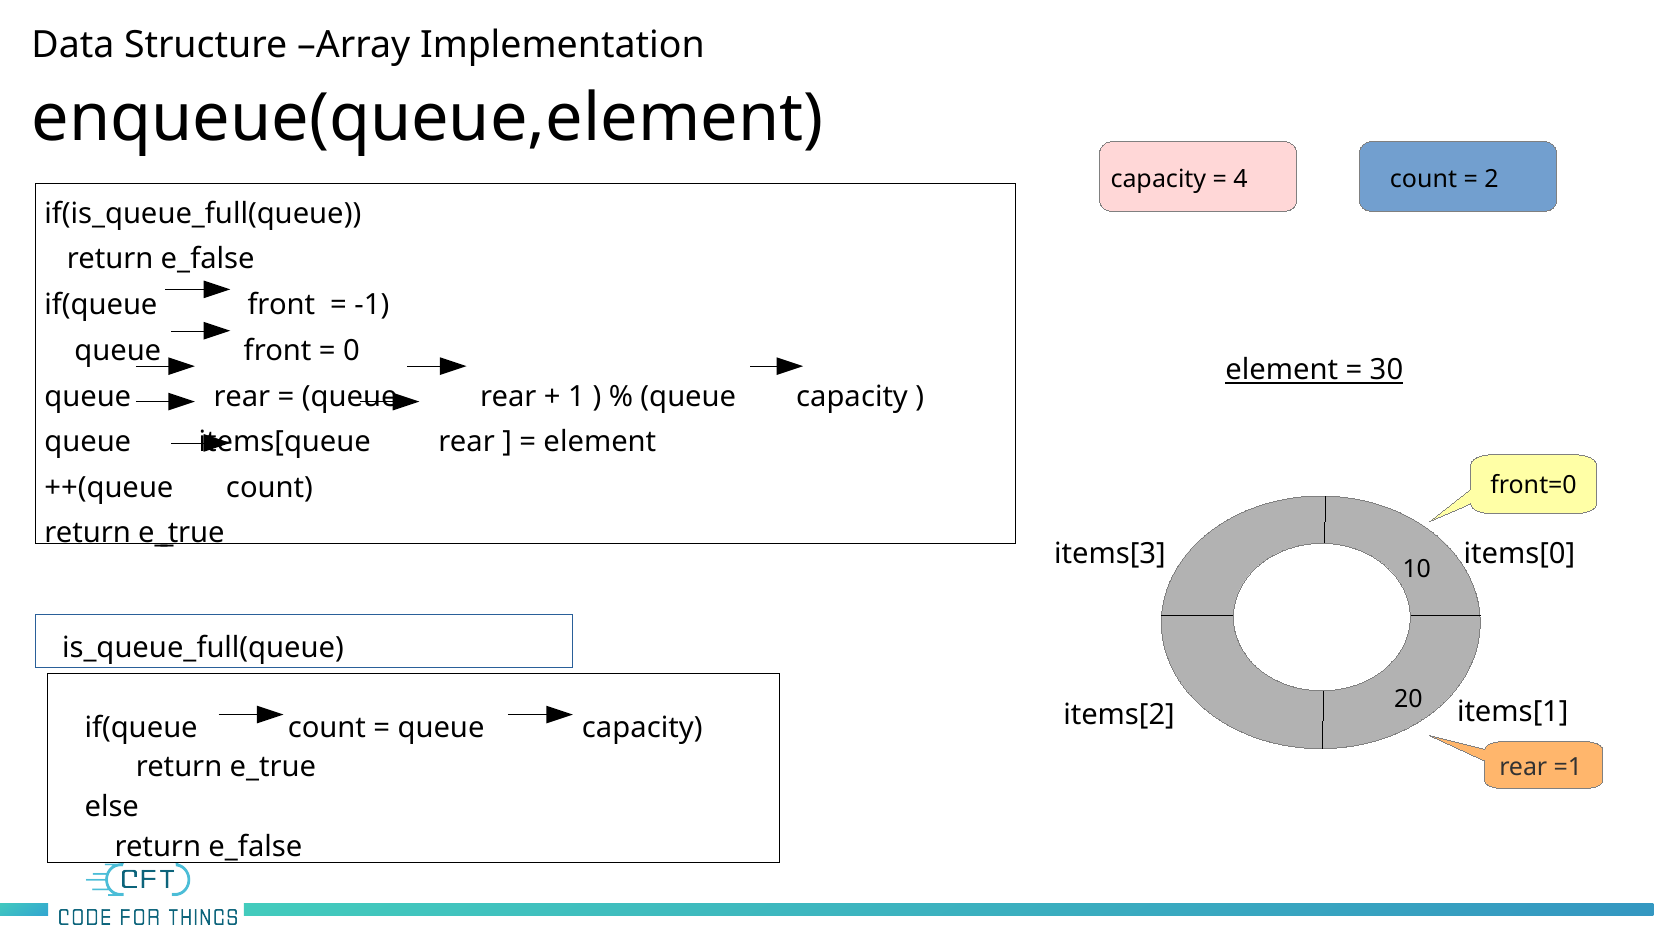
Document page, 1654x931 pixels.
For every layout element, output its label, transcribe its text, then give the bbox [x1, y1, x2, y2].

text_box [1101, 206, 1295, 212]
text_box [47, 673, 780, 863]
text_box [289, 842, 297, 847]
text_box items[1] [1442, 682, 1609, 732]
text_box items[0] [1448, 524, 1609, 574]
text_box [1359, 141, 1557, 153]
text_box [35, 614, 573, 668]
text_box capacity = 4 [1089, 153, 1312, 206]
text_box element = 30 [1210, 340, 1441, 390]
text_box [158, 840, 166, 854]
text_box [130, 842, 138, 847]
text_box [1161, 496, 1481, 749]
text_box [252, 848, 259, 854]
text_box count = 2 [1349, 153, 1571, 206]
text_box [1099, 141, 1297, 153]
text_box [212, 842, 220, 847]
text_box [35, 520, 1016, 544]
picture [59, 863, 237, 925]
title Data Structure –Array Implementation enqueue(queue,element) [31, 12, 1535, 166]
text_box is_queue_full(queue) if(queue count = queue capacity) return e_true else return e_false [47, 619, 733, 840]
text_box [1361, 206, 1555, 212]
text_box rear =1 [1484, 741, 1610, 786]
text_box [1429, 735, 1484, 761]
text_box items[2] [1048, 685, 1208, 735]
text_box items[3] [1039, 524, 1208, 574]
text_box if(is_queue_full(queue)) return e_false if(queue front = -1) queue front = 0 queue rear = (queue rear + 1 ) % (queue capacity ) queue items[queue rear ] = element ++(queue count) return e_true [29, 184, 1046, 520]
text_box front=0 [1429, 454, 1597, 522]
text_box 10 [1387, 543, 1450, 588]
text_box 20 [1379, 673, 1442, 718]
